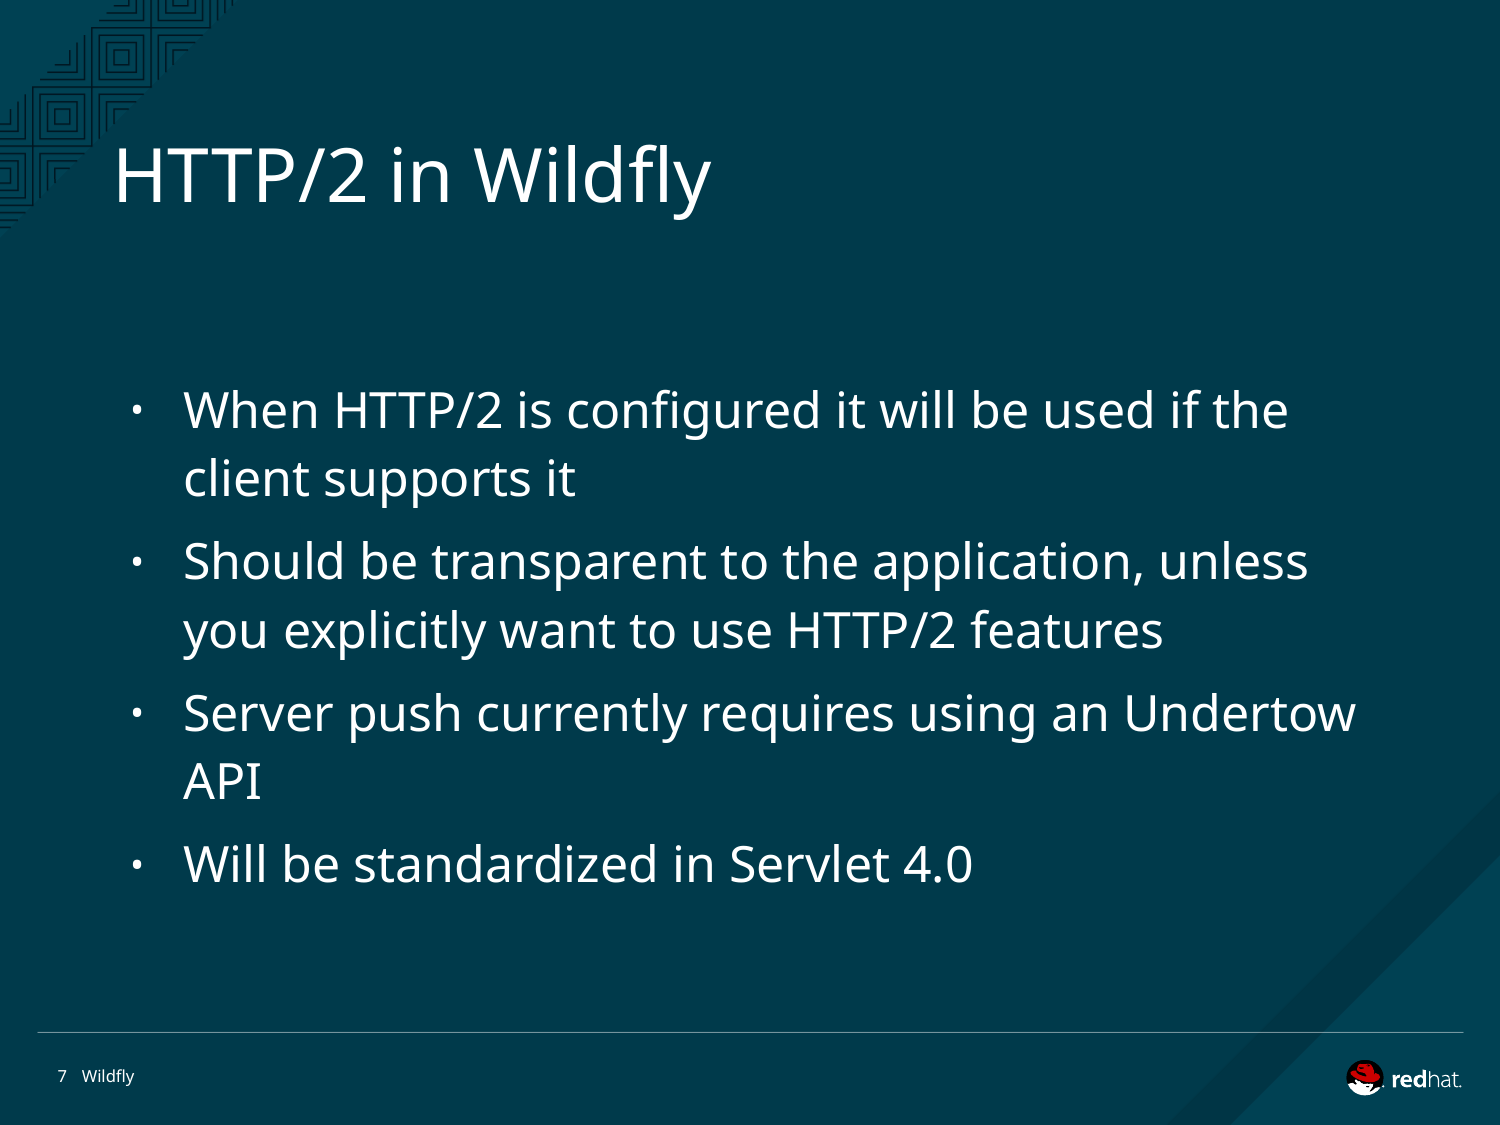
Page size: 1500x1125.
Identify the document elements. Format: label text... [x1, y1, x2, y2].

list When HTTP/2 is configured it will be used if the client supports it Should be transparent to the application, unless you explicitly want to use HTTP/2 features Server push currently requires using an Undertow API Will be standardized in Servlet 4.0 [112, 375, 1388, 1028]
title HTTP/2 in Wildfly [112, 0, 1388, 225]
